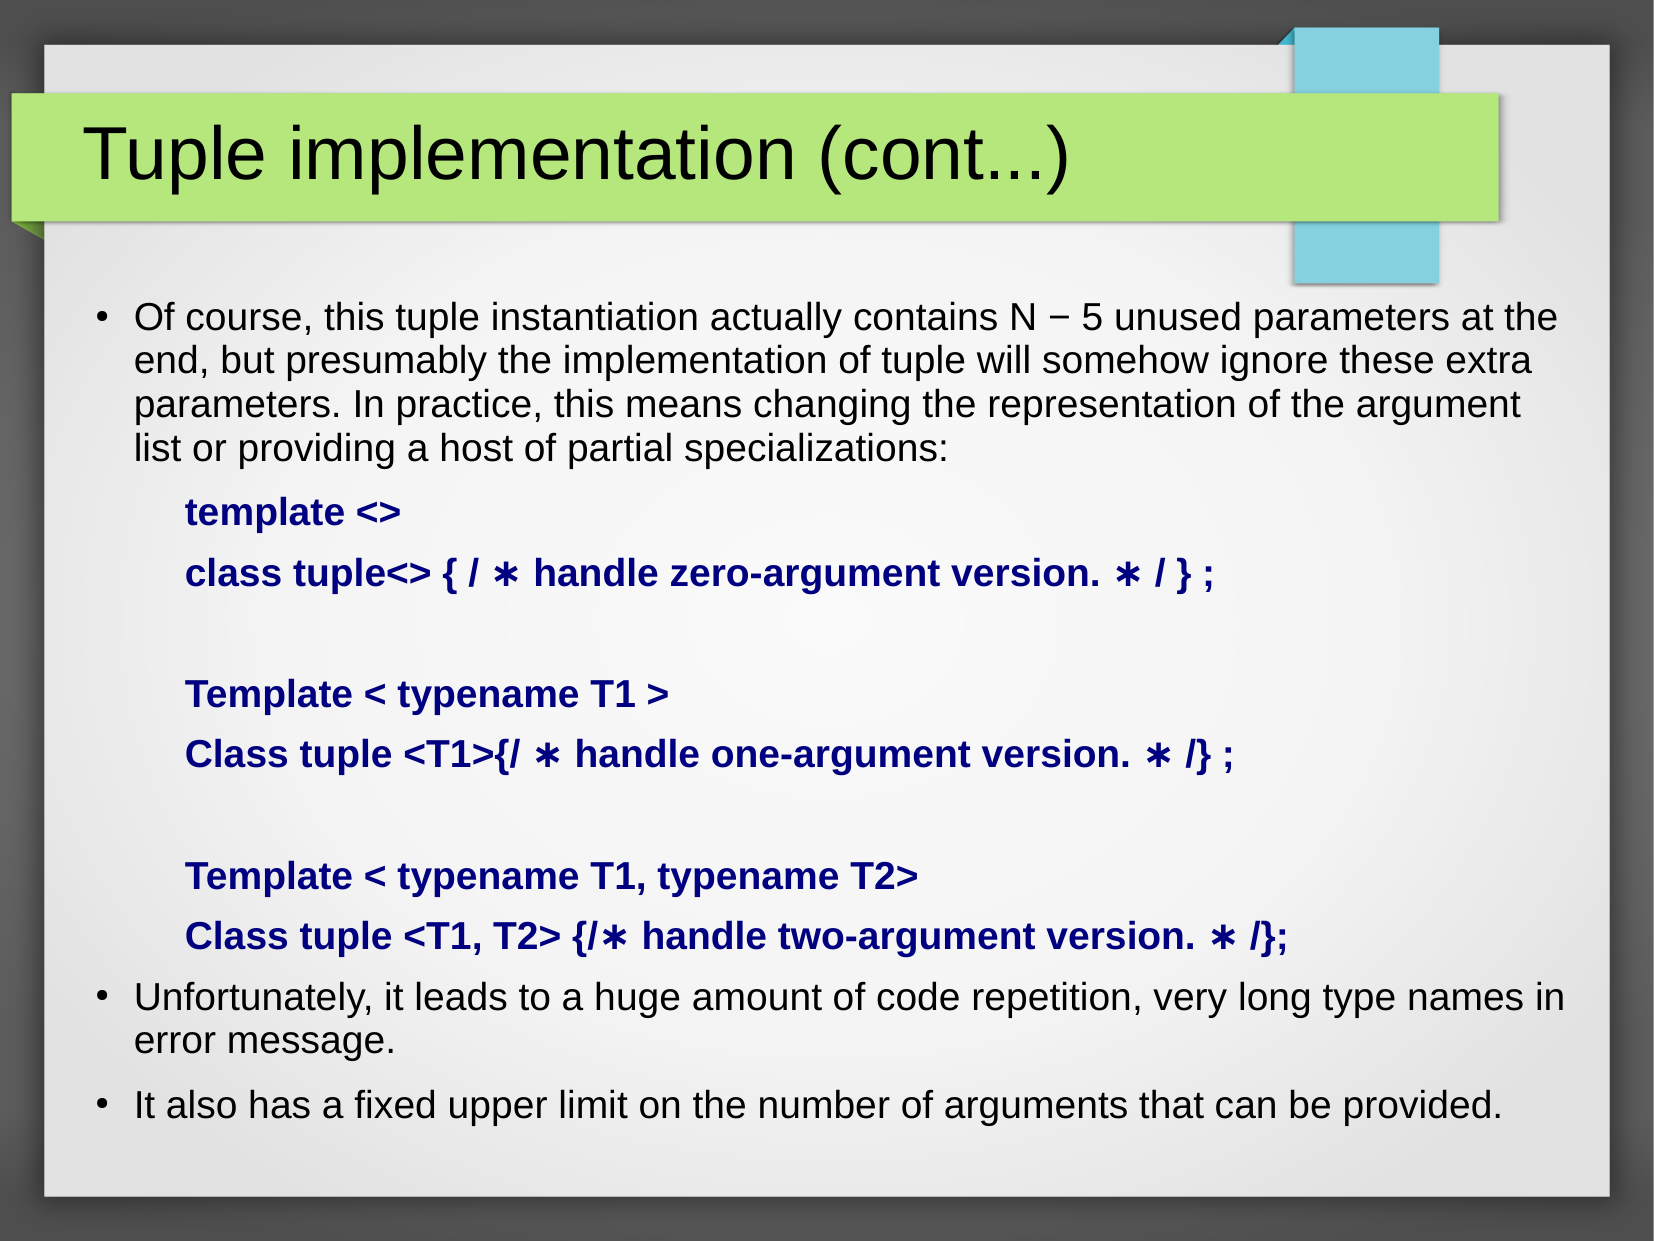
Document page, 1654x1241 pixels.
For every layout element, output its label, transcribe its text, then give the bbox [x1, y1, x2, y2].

picture [0, 0, 1654, 1241]
title Tuple implementation (cont...) [82, 94, 1264, 213]
list Of course, this tuple instantiation actually contains N − 5 unused parameters at the end, but presumably the implementation of tuple will somehow ignore these extra parameters. In practice, this means changing the representation of the argument list or providing a host of partial specializations: template <> class tuple<> { / ∗ handle zero-argument version. ∗ / } ; Template < typename T1 > Class tuple <T1>{/ ∗ handle one-argument version. ∗ /} ; Template < typename T1, typename T2> Class tuple <T1, T2> {/∗ handle two-argument version. ∗ /}; Unfortunately, it leads to a huge amount of code repetition, very long type names in error message. It also has a fixed upper limit on the number of arguments that can be provided. [82, 295, 1571, 1130]
